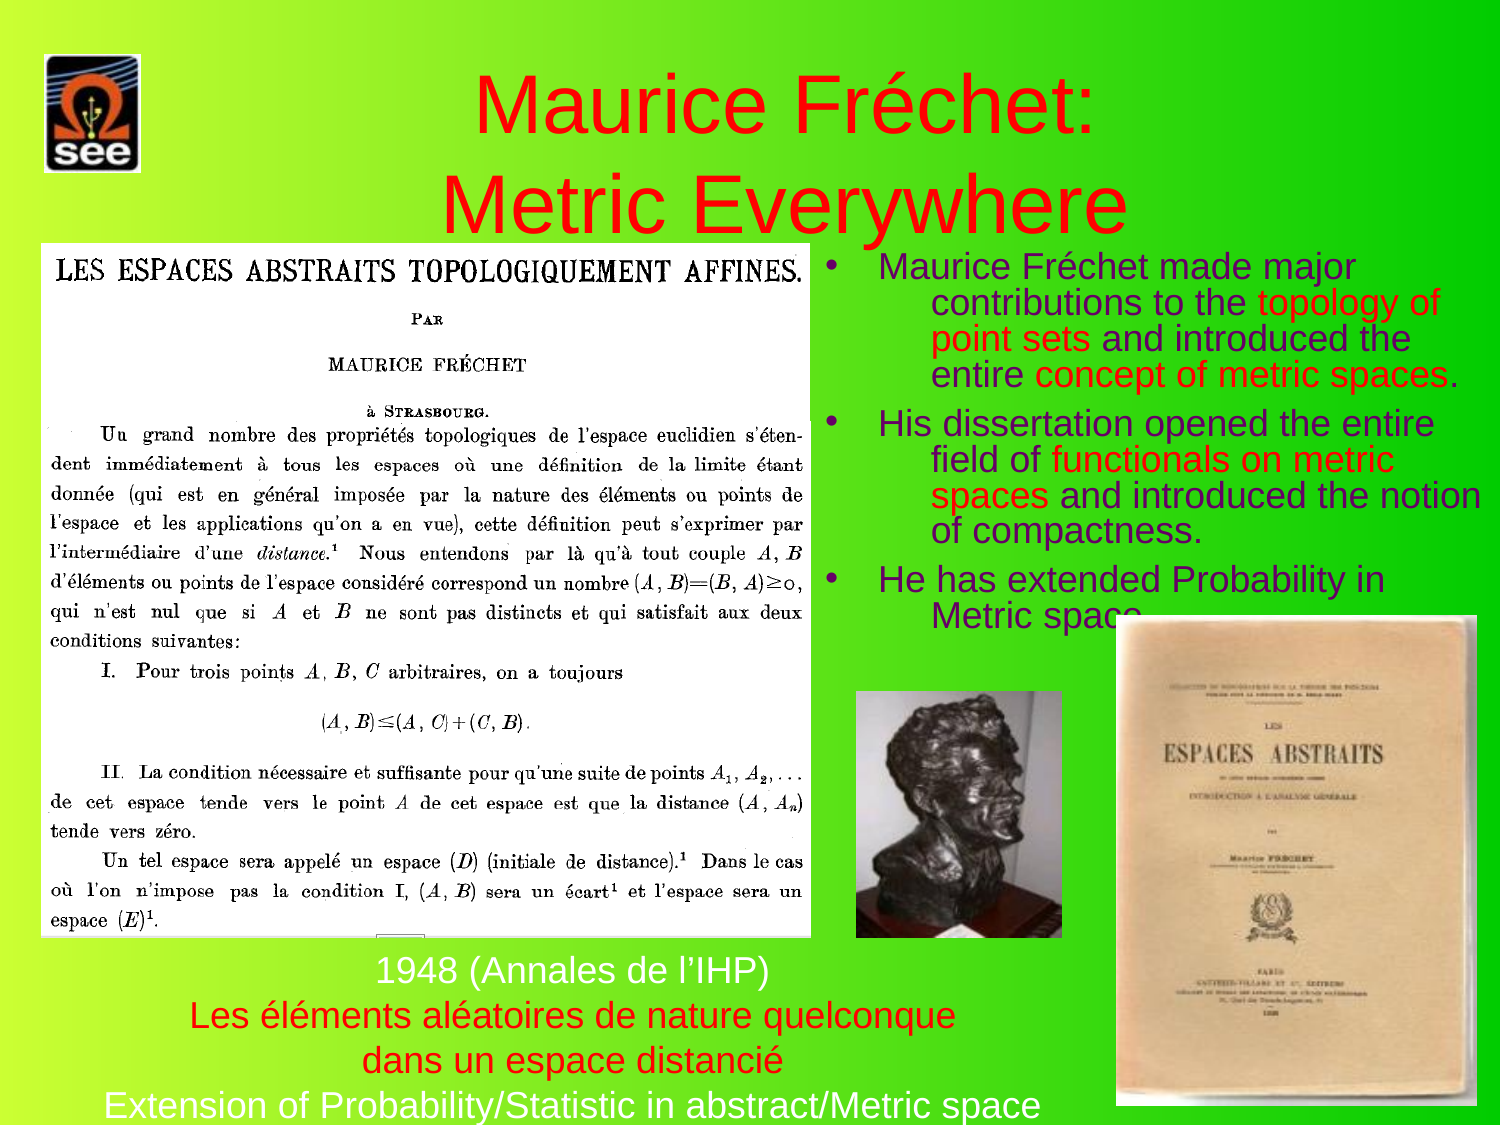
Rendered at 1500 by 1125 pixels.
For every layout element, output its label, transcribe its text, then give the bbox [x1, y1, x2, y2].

text_box Maurice Fréchet made major contributions to the topology of point sets and introduced the entire concept of metric spaces. His dissertation opened the entire field of functionals on metric spaces and introduced the notion of compactness. He has extended Probability in Metric space [810, 243, 1500, 705]
picture [41, 243, 811, 938]
title Maurice Fréchet: Metric Everywhere [112, 42, 1459, 173]
picture [1116, 615, 1477, 1106]
picture [856, 691, 1062, 938]
text_box 1948 (Annales de l’IHP) Les éléments aléatoires de nature quelconque dans un espace distancié Extension of Probability/Statistic in abstract/Metric space [29, 938, 1117, 1125]
